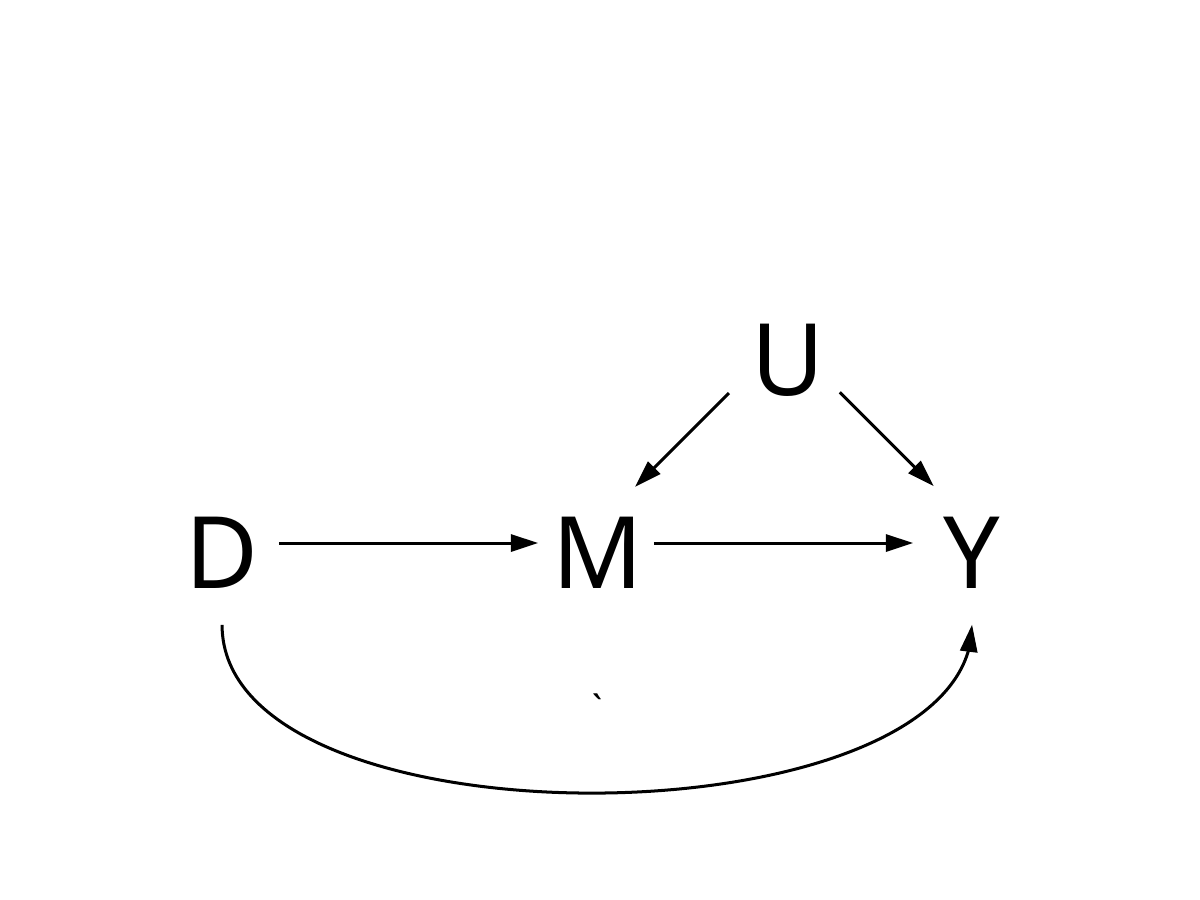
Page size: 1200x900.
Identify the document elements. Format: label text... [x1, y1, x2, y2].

text_box U [728, 280, 848, 413]
text_box M [537, 473, 657, 607]
text_box Y [912, 473, 1032, 607]
text_box D [162, 473, 282, 607]
